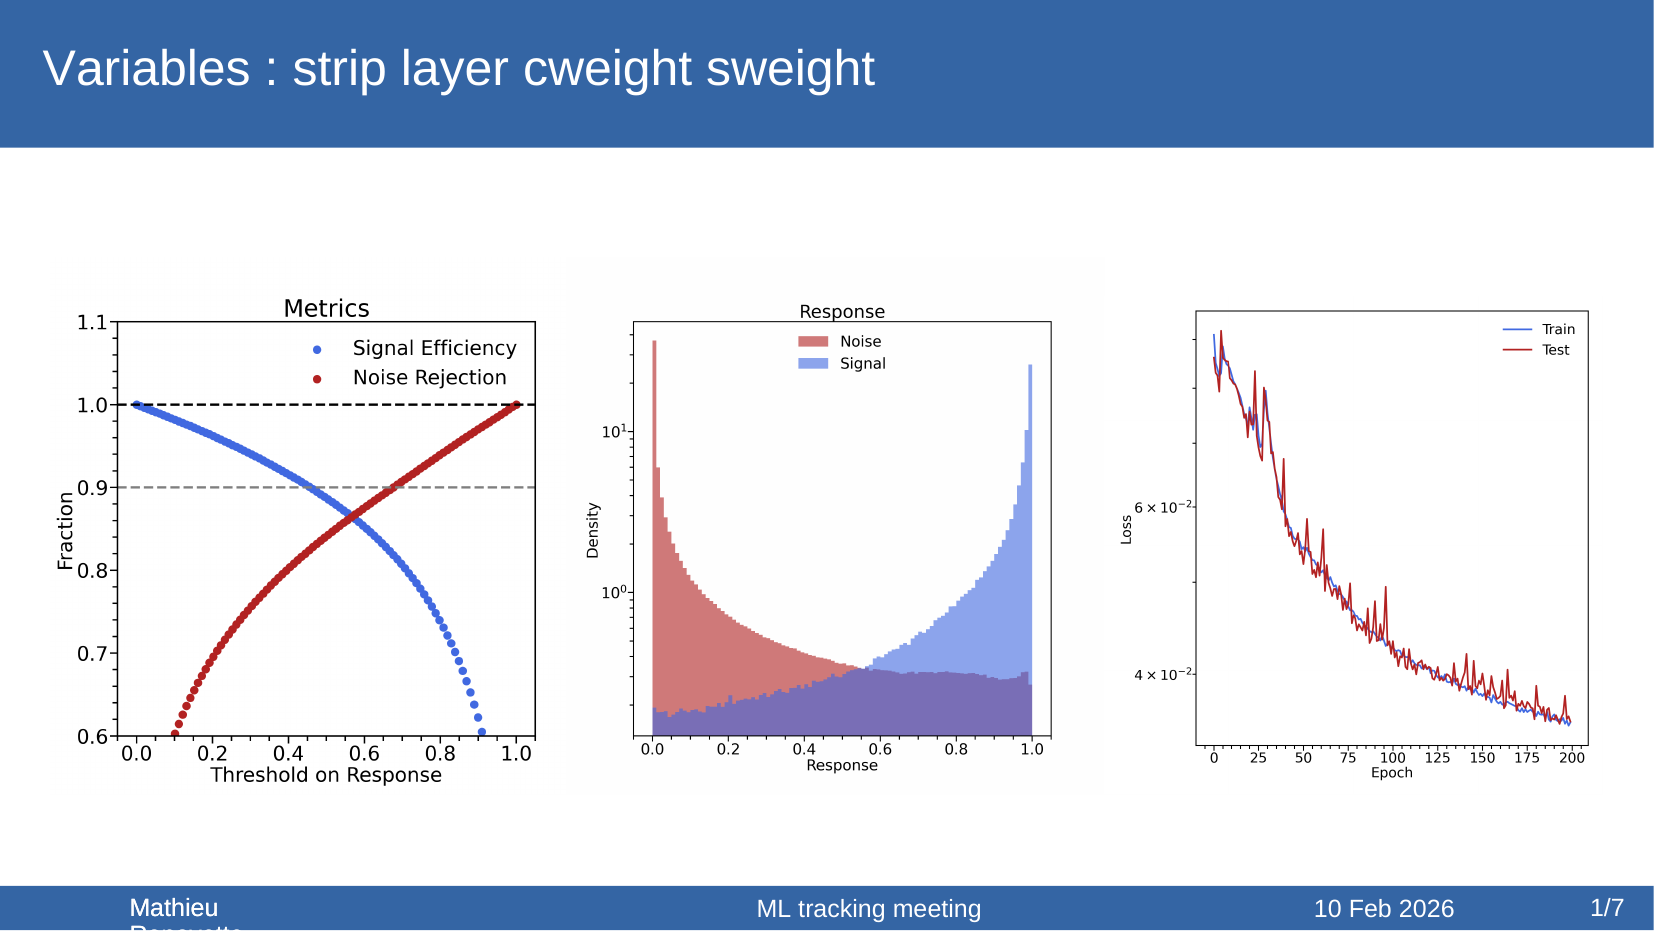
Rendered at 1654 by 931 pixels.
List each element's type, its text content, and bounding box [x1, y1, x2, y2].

picture [50, 257, 1603, 795]
text_box ML tracking meeting [734, 887, 1010, 931]
text_box 10 Feb 2026 [1299, 887, 1536, 931]
text_box [0, 885, 131, 931]
text_box 1/7 [1575, 885, 1654, 930]
text_box Variables : strip layer cweight sweight [27, 32, 1286, 106]
text_box [226, 885, 1654, 931]
text_box Mathieu Ronayette [114, 885, 355, 929]
text_box [0, 0, 1654, 148]
